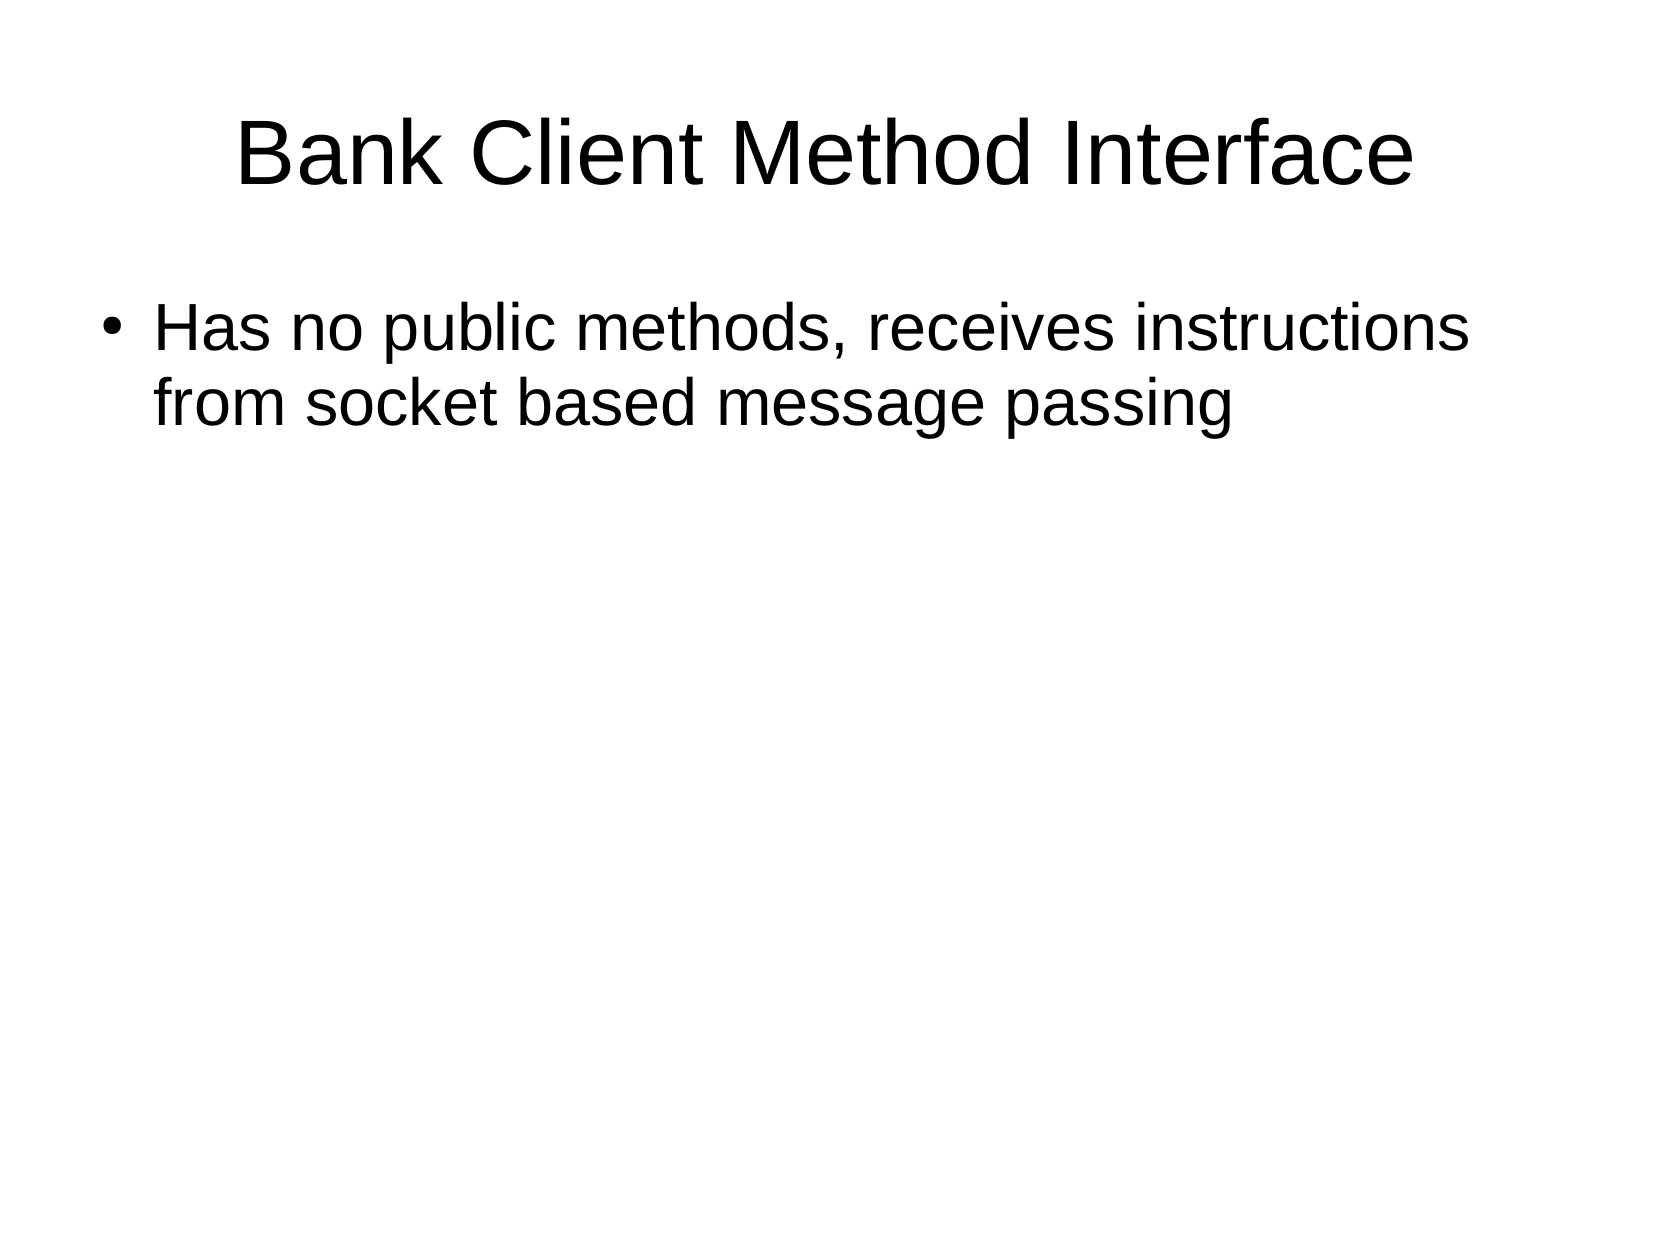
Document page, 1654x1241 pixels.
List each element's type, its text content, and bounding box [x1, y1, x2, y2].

title Bank Client Method Interface [82, 49, 1571, 257]
list Has no public methods, receives instructions from socket based message passing [82, 290, 1571, 1010]
